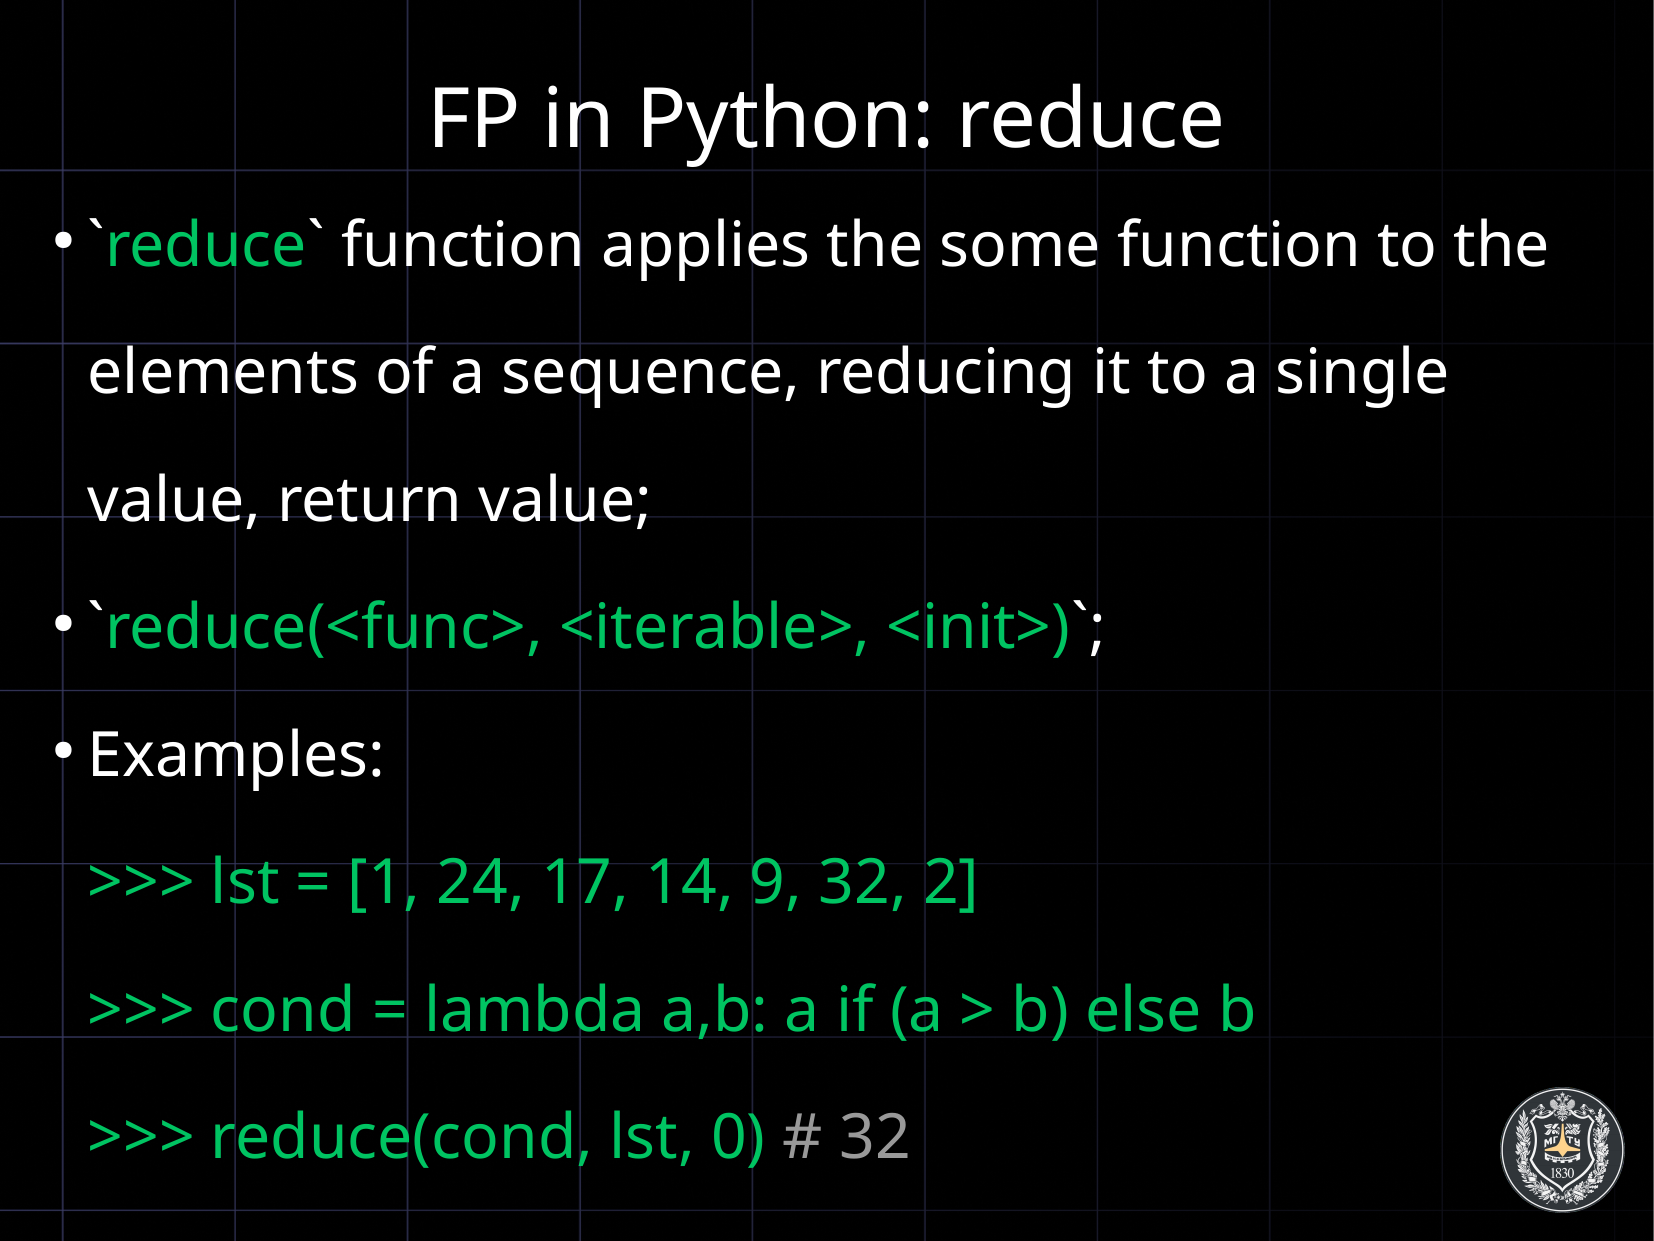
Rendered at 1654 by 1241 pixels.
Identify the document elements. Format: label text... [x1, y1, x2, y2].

picture [0, 0, 1654, 1241]
text_box `reduce` function applies the some function to the elements of a sequence, reducing it to a single value, return value; `reduce(<func>, <iterable>, <init>)`; Examples: >>> lst = [1, 24, 17, 14, 9, 32, 2] >>> cond = lambda a,b: a if (a > b) else b >>> reduce(cond, lst, 0) # 32 [37, 150, 1613, 1241]
title FP in Python: reduce [82, 37, 1571, 150]
